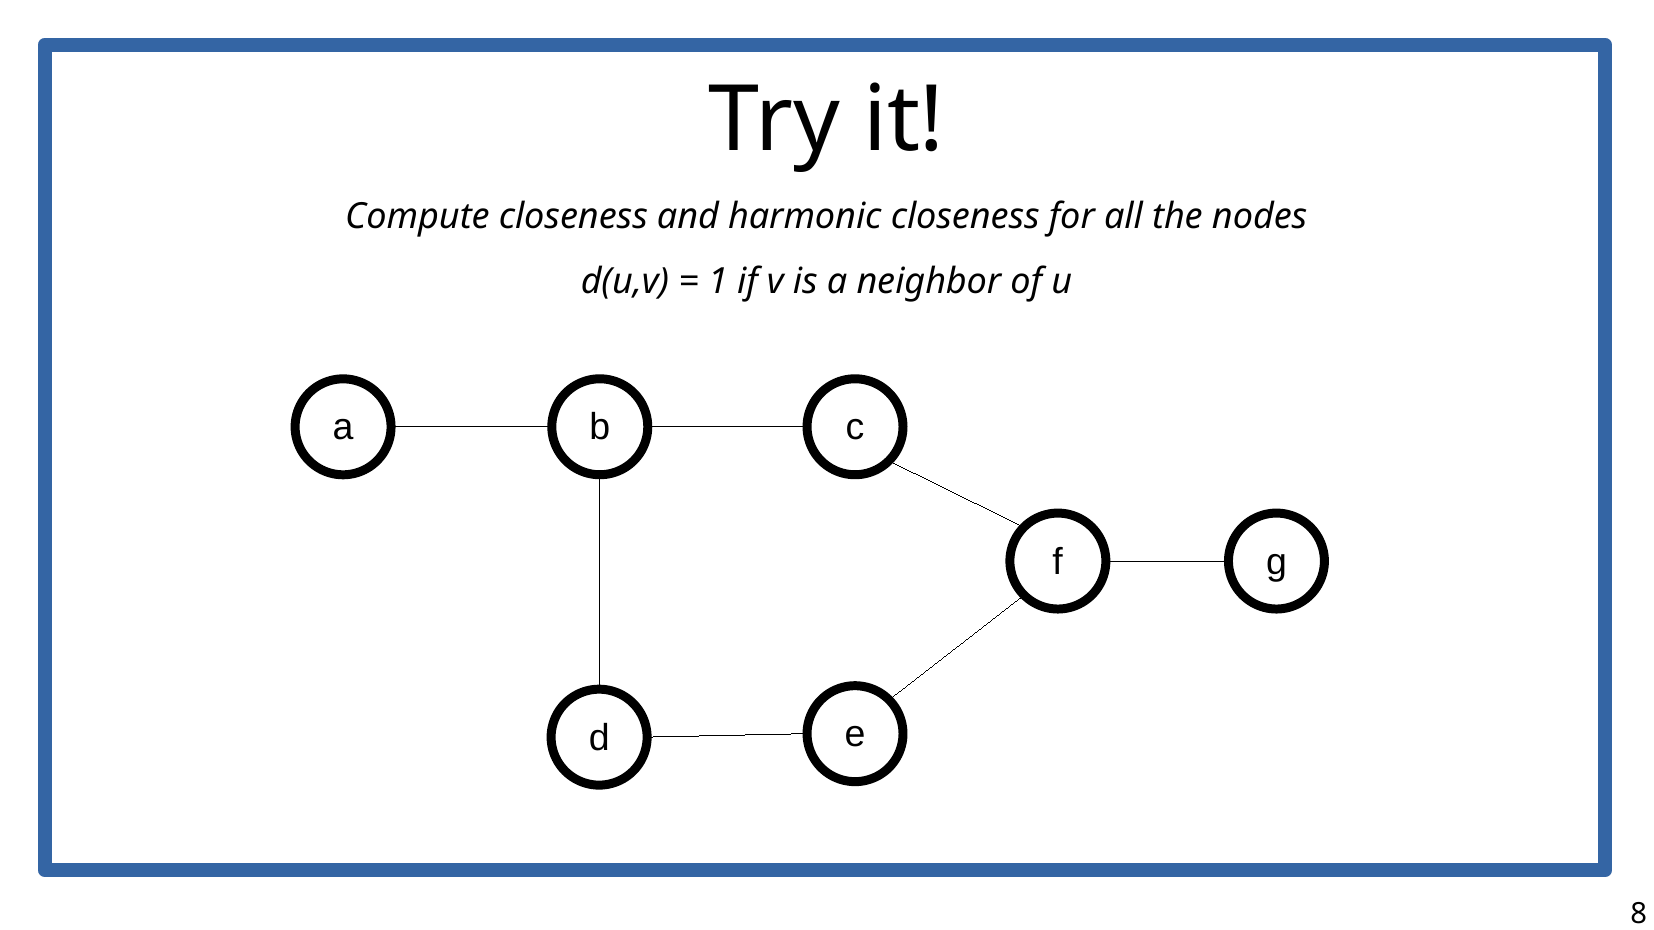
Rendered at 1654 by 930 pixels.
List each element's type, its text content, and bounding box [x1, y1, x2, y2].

text_box d [551, 689, 648, 786]
text_box f [1009, 513, 1106, 610]
text_box b [551, 378, 648, 475]
text_box g [1228, 513, 1325, 610]
list Compute closeness and harmonic closeness for all the nodes d(u,v) = 1 if v is a neighbor of u [82, 189, 1571, 305]
text_box e [807, 685, 904, 782]
text_box a [295, 378, 392, 475]
text_box c [807, 378, 904, 475]
title Try it! [82, 52, 1571, 181]
